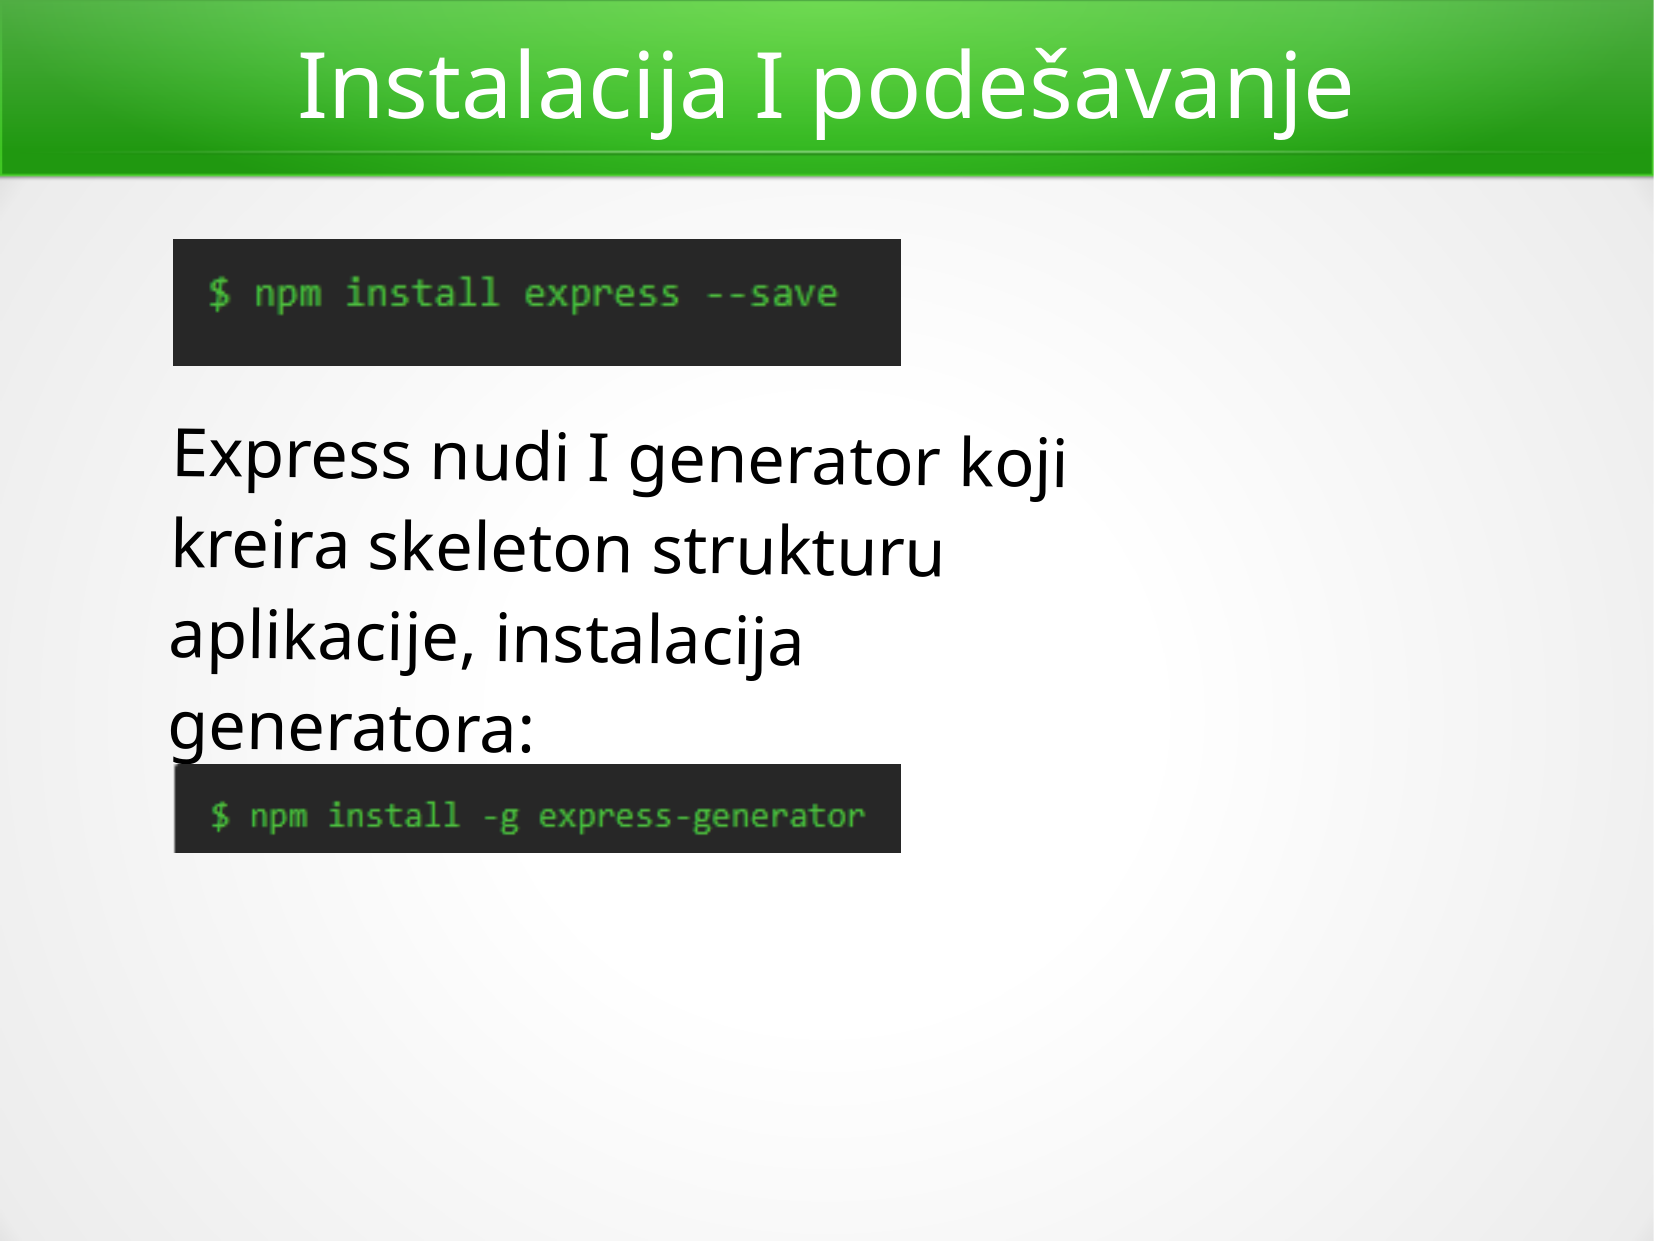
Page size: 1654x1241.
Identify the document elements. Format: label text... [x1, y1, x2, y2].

title Instalacija I podešavanje [82, 11, 1571, 154]
picture [0, 0, 1654, 1241]
list Express nudi I generator koji kreira skeleton strukturu aplikacije, instalacija generatora: [96, 404, 1098, 788]
